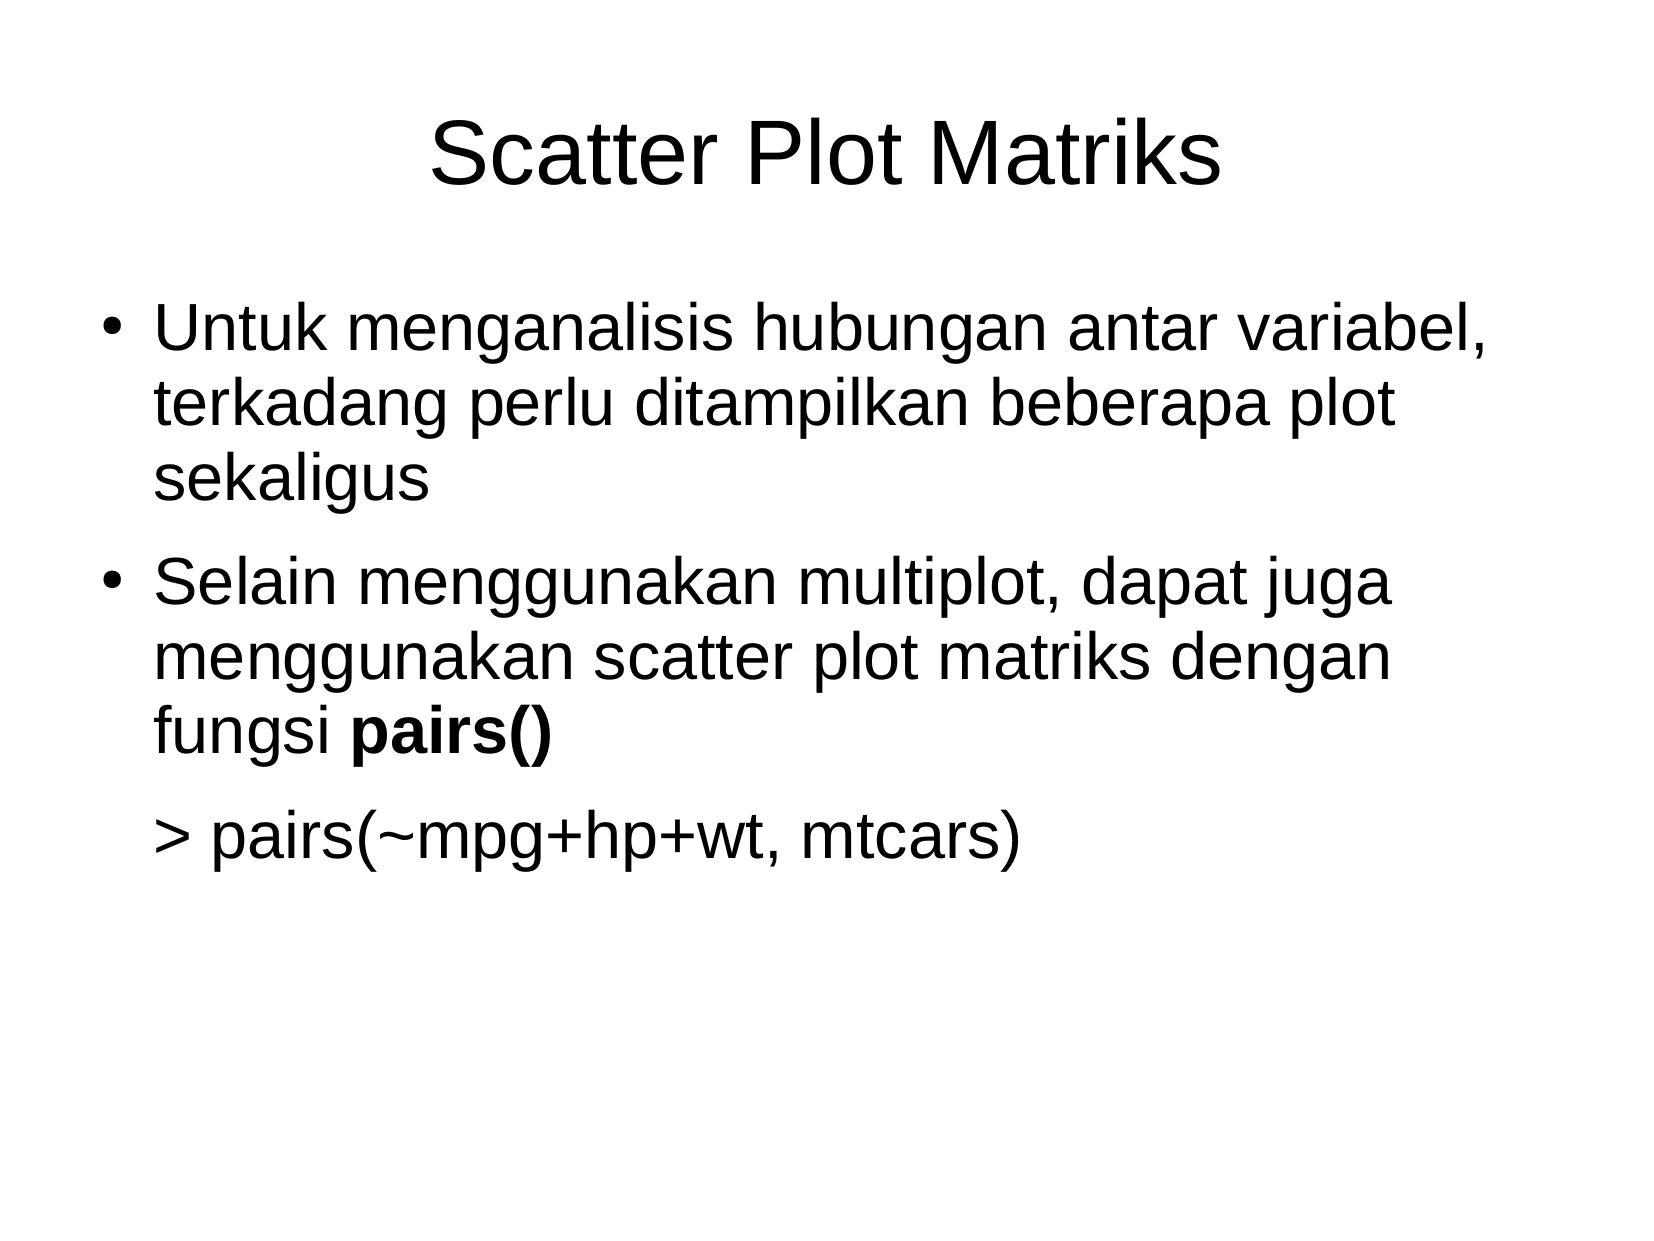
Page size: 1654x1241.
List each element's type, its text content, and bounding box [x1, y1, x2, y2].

list Untuk menganalisis hubungan antar variabel, terkadang perlu ditampilkan beberapa plot sekaligus Selain menggunakan multiplot, dapat juga menggunakan scatter plot matriks dengan fungsi pairs() > pairs(~mpg+hp+wt, mtcars) [82, 290, 1571, 1010]
title Scatter Plot Matriks [82, 49, 1571, 257]
